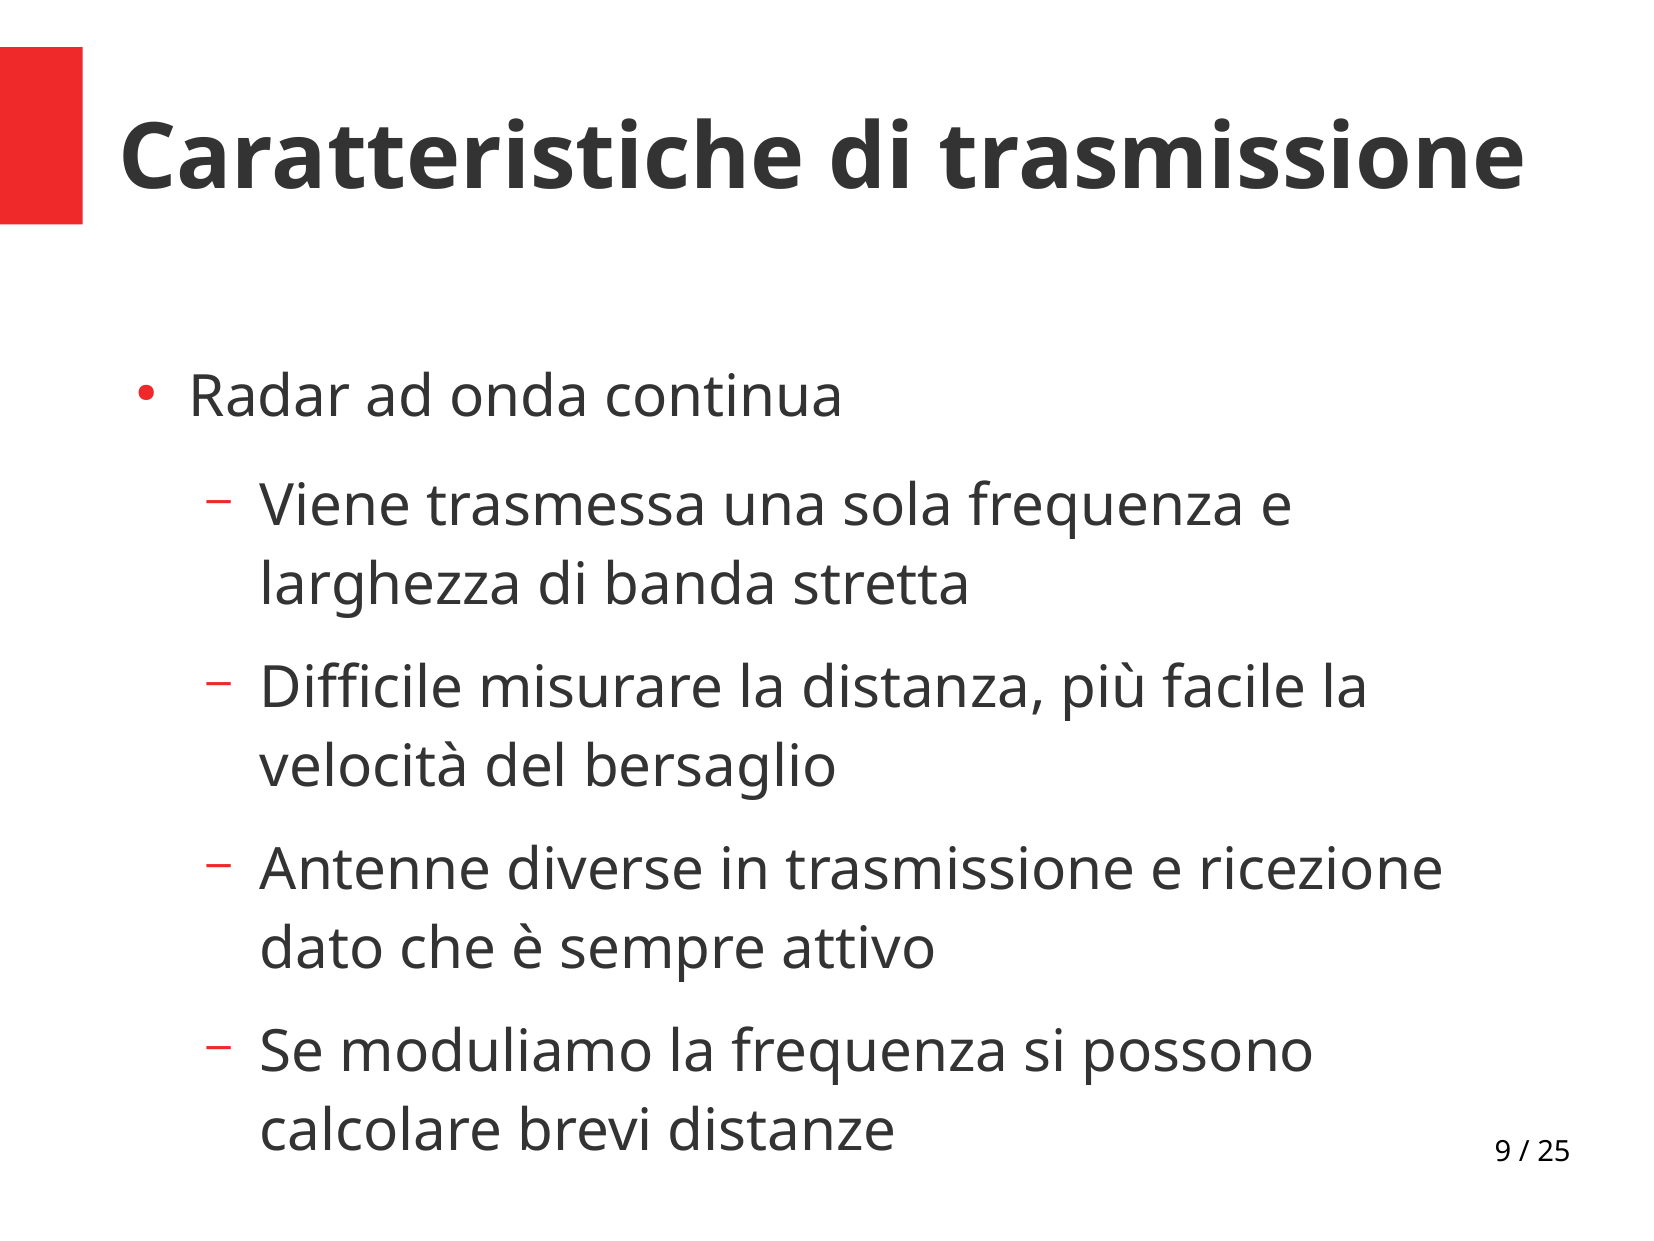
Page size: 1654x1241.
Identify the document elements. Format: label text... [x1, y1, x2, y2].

list Radar ad onda continua Viene trasmessa una sola frequenza e larghezza di banda stretta Difficile misurare la distanza, più facile la velocità del bersaglio Antenne diverse in trasmissione e ricezione dato che è sempre attivo Se moduliamo la frequenza si possono calcolare brevi distanze [118, 354, 1536, 1074]
title Caratteristiche di trasmissione [118, 45, 1571, 260]
